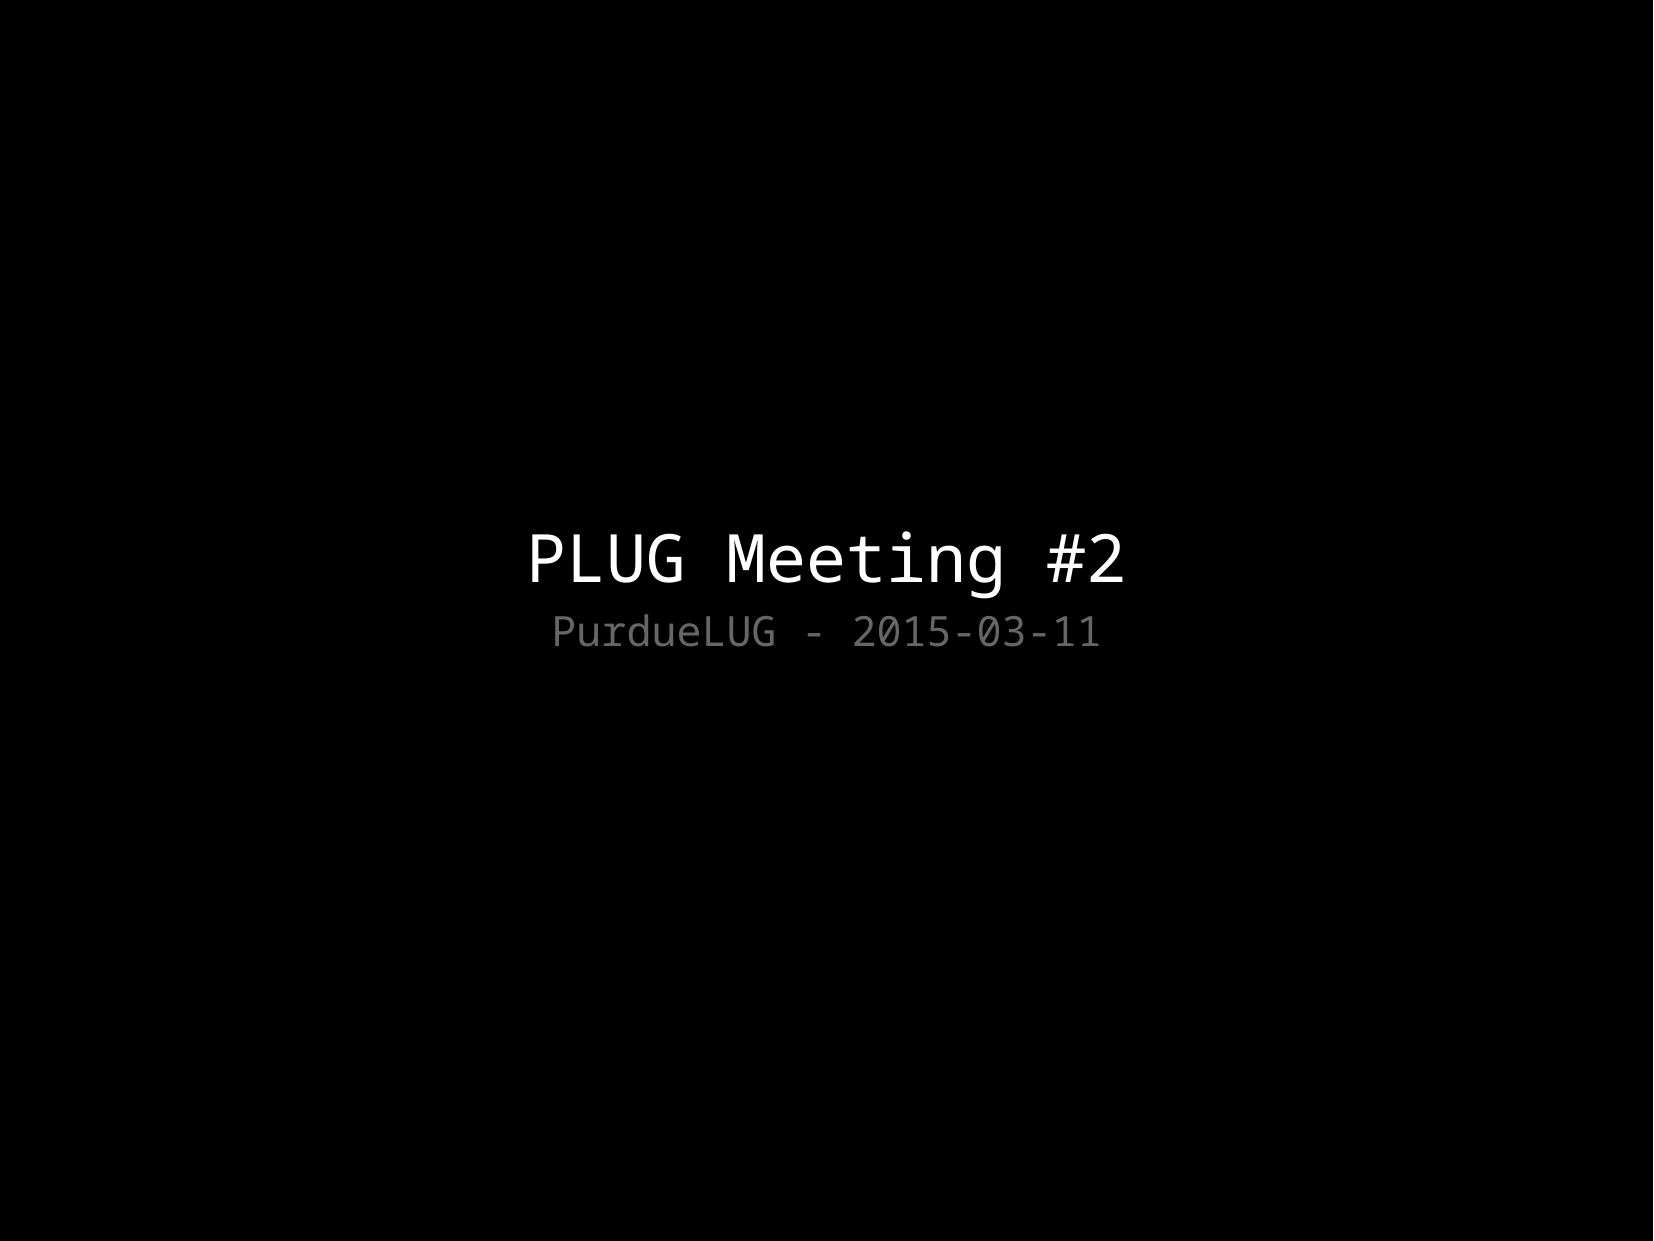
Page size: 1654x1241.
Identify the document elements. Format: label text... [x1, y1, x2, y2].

subtitle PLUG Meeting #2 PurdueLUG - 2015-03-11 [82, 225, 1571, 945]
